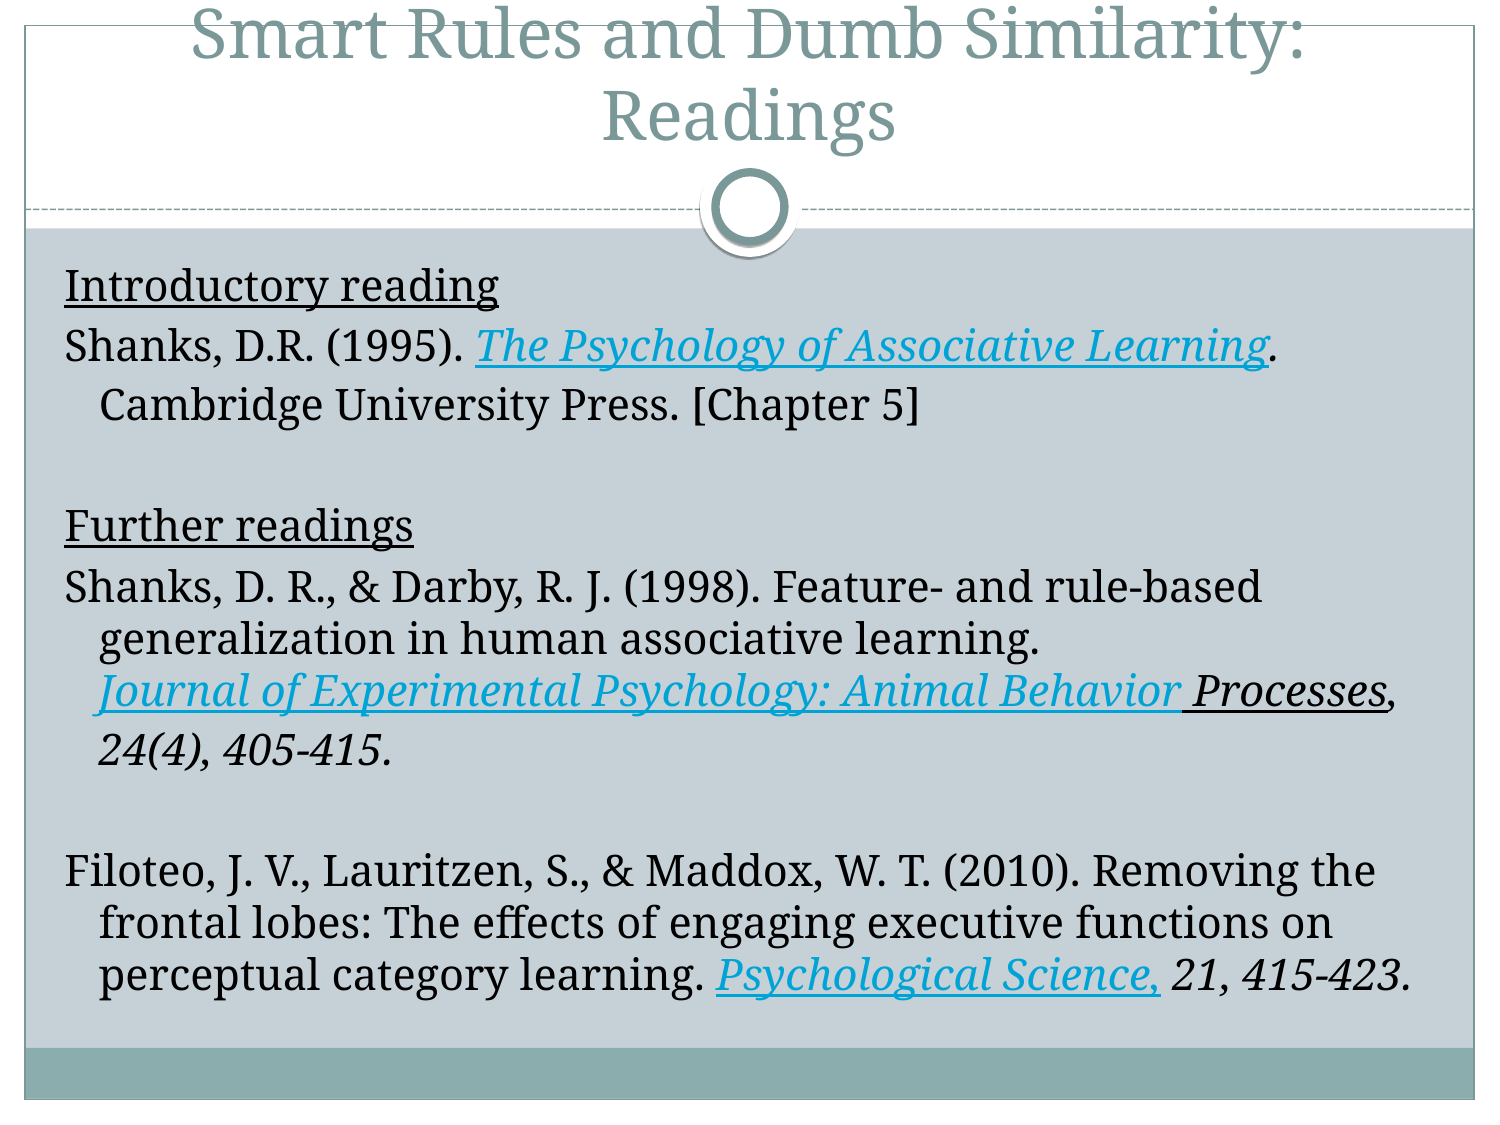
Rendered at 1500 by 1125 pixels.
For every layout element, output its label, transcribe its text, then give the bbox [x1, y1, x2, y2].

list Introductory reading Shanks, D.R. (1995). The Psychology of Associative Learning. Cambridge University Press. [Chapter 5] Further readings Shanks, D. R., & Darby, R. J. (1998). Feature- and rule-based generalization in human associative learning. Journal of Experimental Psychology: Animal Behavior Processes, 24(4), 405-415. Filoteo, J. V., Lauritzen, S., & Maddox, W. T. (2010). Removing the frontal lobes: The effects of engaging executive functions on perceptual category learning. Psychological Science, 21, 415-423. [49, 250, 1445, 1035]
title Smart Rules and Dumb Similarity: Readings [49, 37, 1450, 162]
